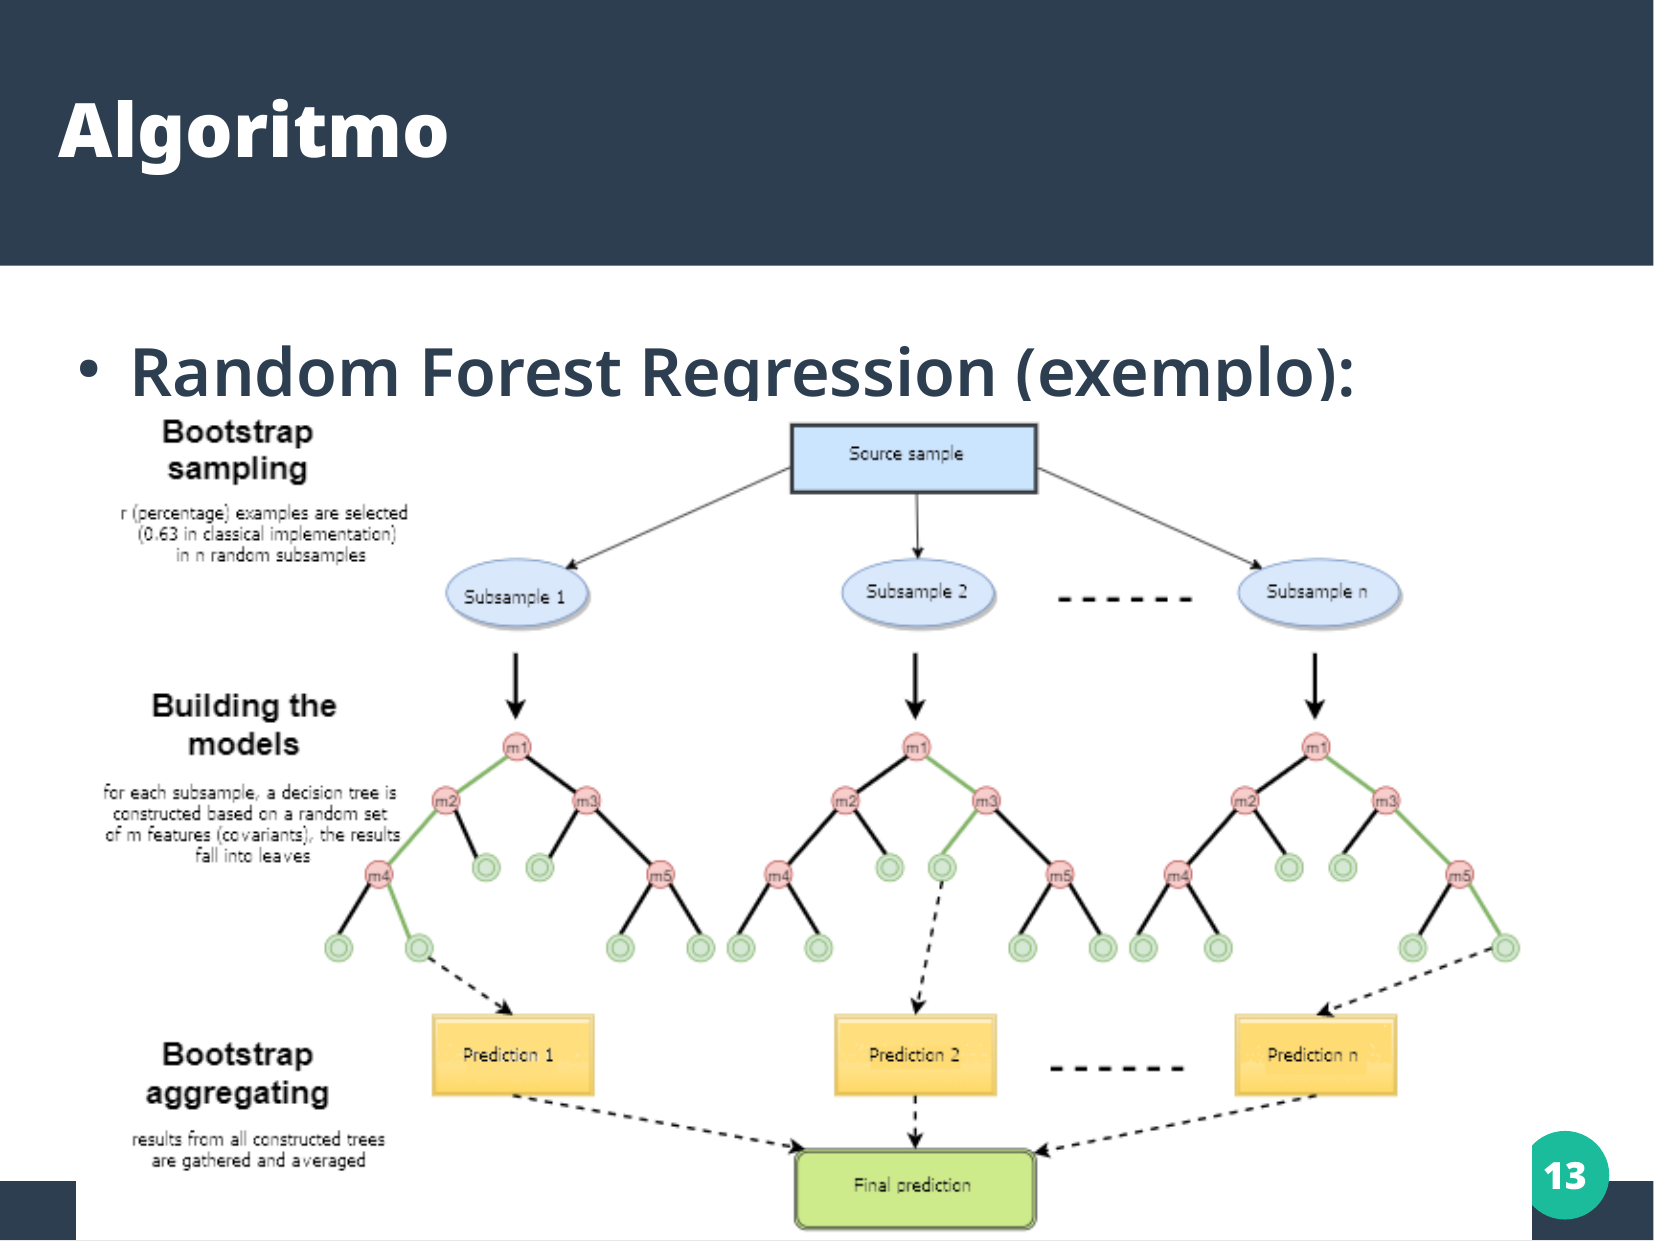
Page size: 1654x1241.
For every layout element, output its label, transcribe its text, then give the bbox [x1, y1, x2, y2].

title Algoritmo [59, 49, 1595, 207]
list Random Forest Regression (exemplo): [59, 324, 1595, 1152]
picture [76, 401, 1532, 1241]
